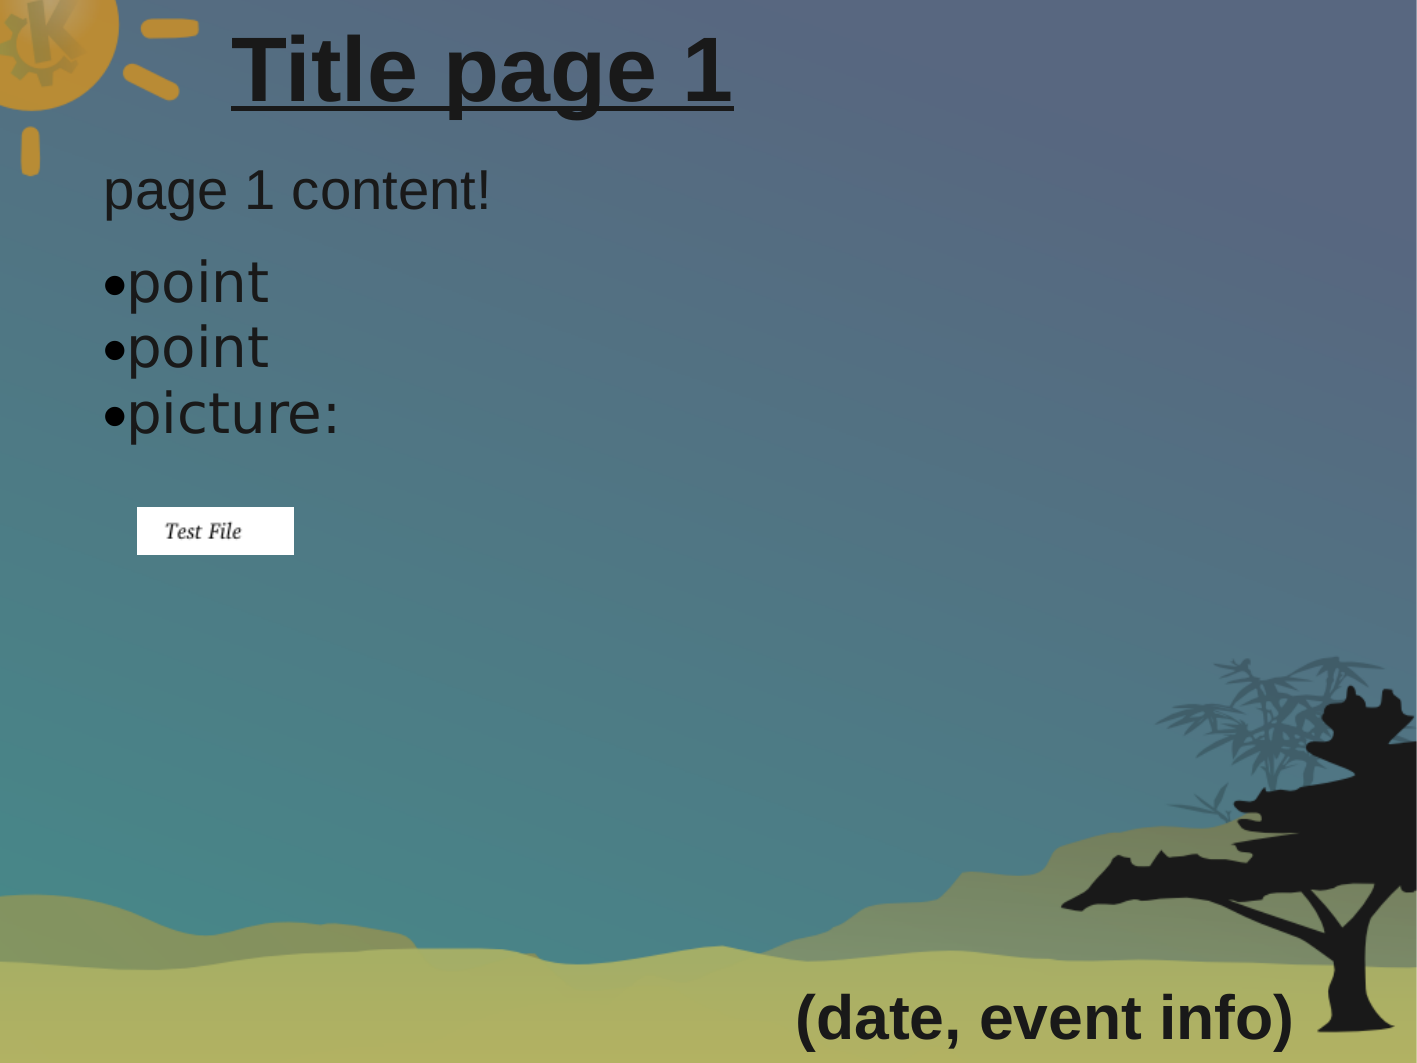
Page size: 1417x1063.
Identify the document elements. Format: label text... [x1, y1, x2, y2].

text_box page 1 content! point point picture: [89, 151, 1258, 891]
text_box Title page 1 [216, 10, 1399, 132]
picture [0, 0, 1417, 1063]
